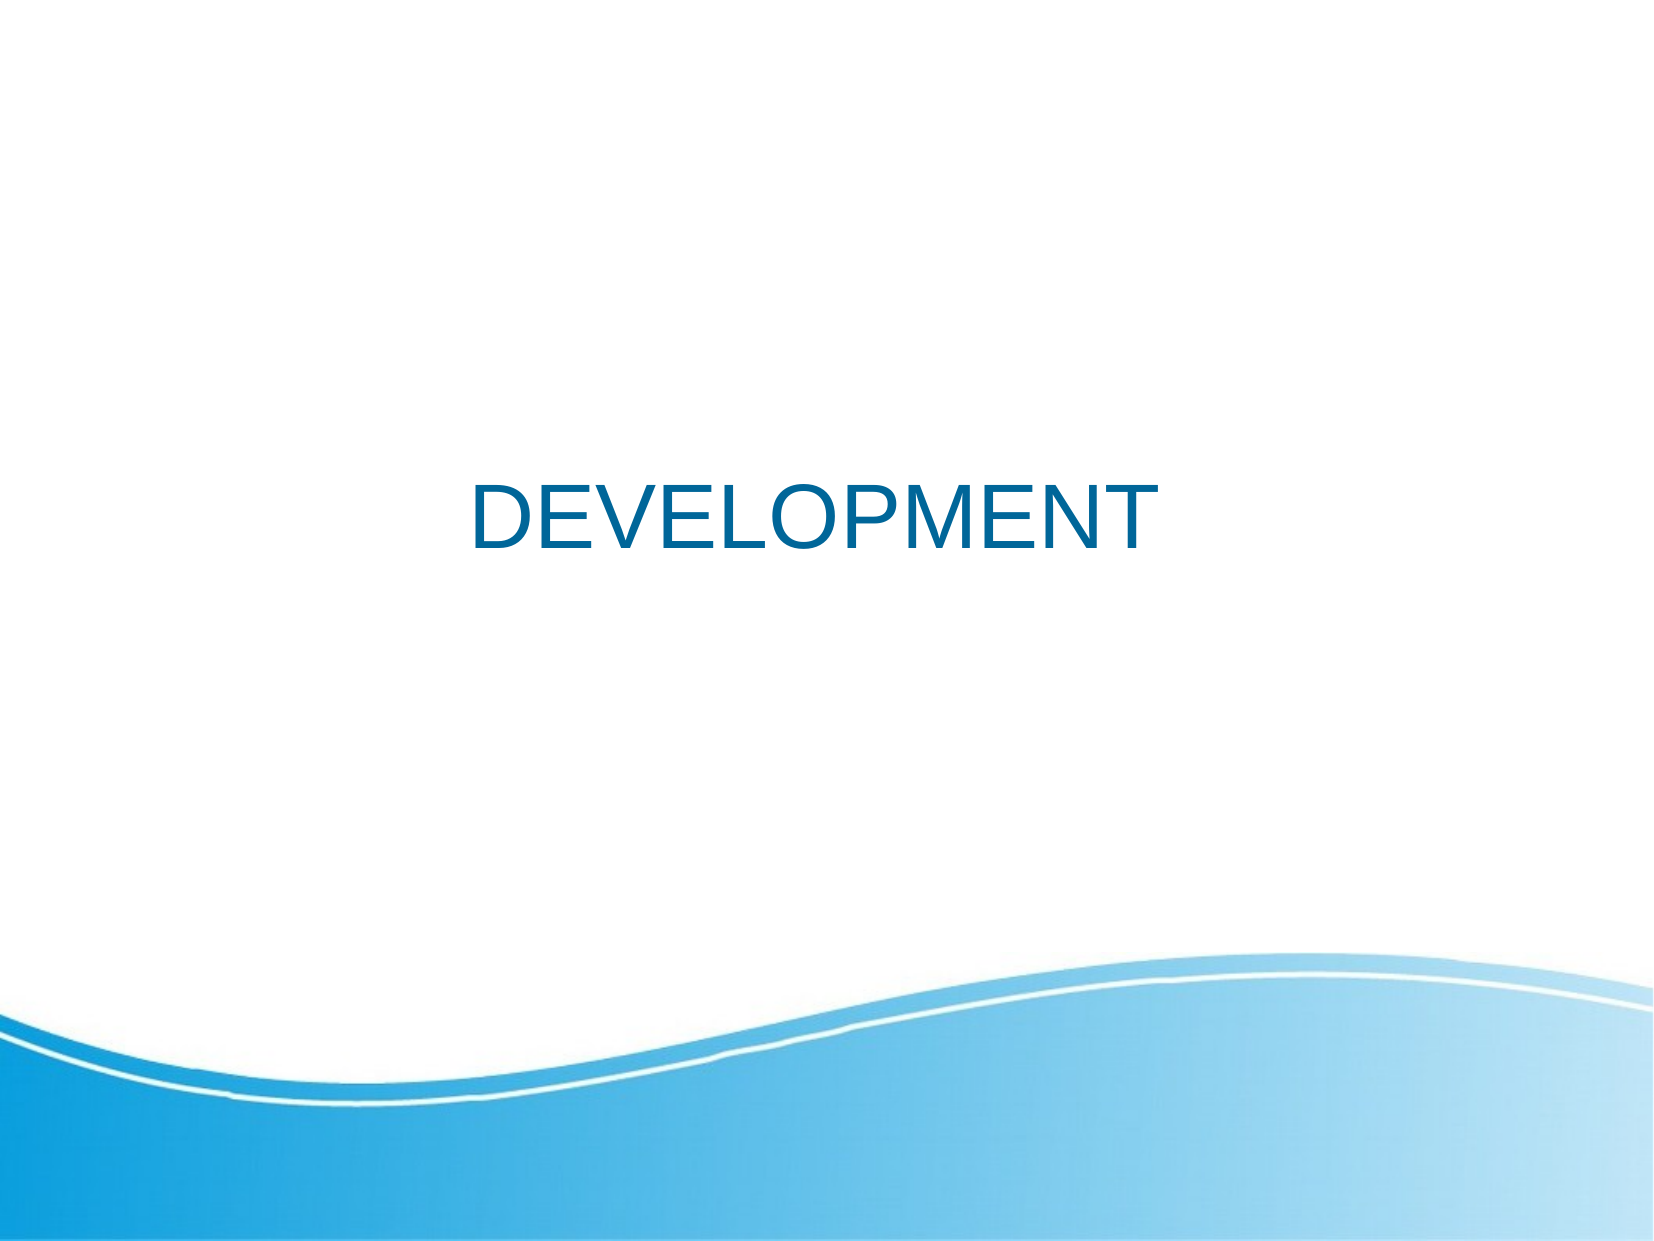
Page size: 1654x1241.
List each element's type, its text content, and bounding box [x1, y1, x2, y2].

picture [0, 952, 1654, 1241]
title DEVELOPMENT [70, 413, 1560, 621]
